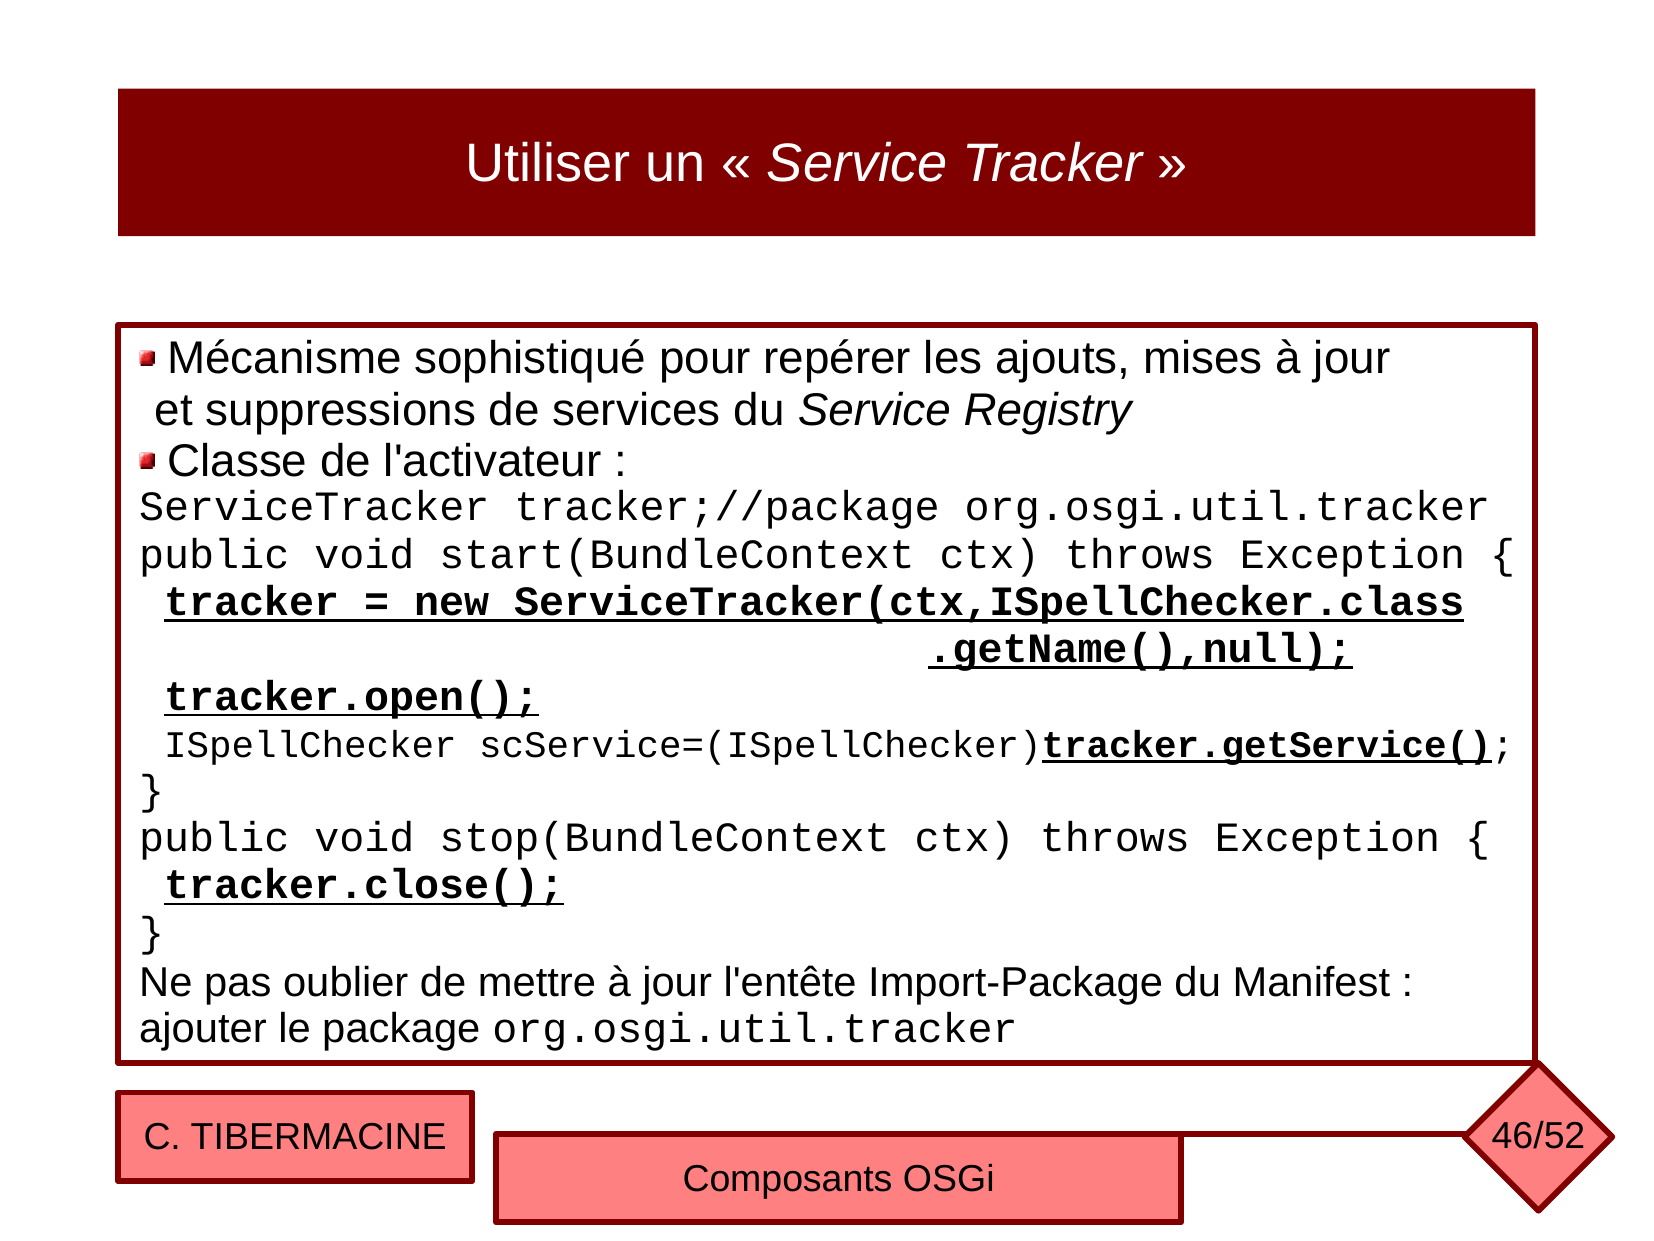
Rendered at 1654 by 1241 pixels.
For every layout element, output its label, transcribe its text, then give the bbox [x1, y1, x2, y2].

text_box [1533, 1206, 1544, 1211]
text_box C. TIBERMACINE [118, 1092, 473, 1182]
picture [139, 350, 155, 366]
picture [139, 452, 155, 469]
text_box Utiliser un « Service Tracker » [118, 88, 1536, 237]
text_box [1601, 1125, 1613, 1149]
text_box Mécanisme sophistiqué pour repérer les ajouts, mises à jour et suppressions de services du Service Registry Classe de l'activateur : ServiceTracker tracker;//package org.osgi.util.tracker public void start(BundleContext ctx) throws Exception { tracker = new ServiceTracker(ctx,ISpellChecker.class .getName(),null); tracker.open(); ISpellChecker scService=(ISpellChecker)tracker.getService(); } public void stop(BundleContext ctx) throws Exception { tracker.close(); } Ne pas oublier de mettre à jour l'entête Import-Package du Manifest : ajouter le package org.osgi.util.tracker [118, 324, 1536, 1063]
text_box [1495, 1062, 1582, 1106]
text_box <numéro>/52 [1476, 1106, 1601, 1206]
text_box Composants OSGi [496, 1133, 1182, 1223]
text_box [1464, 1125, 1476, 1149]
